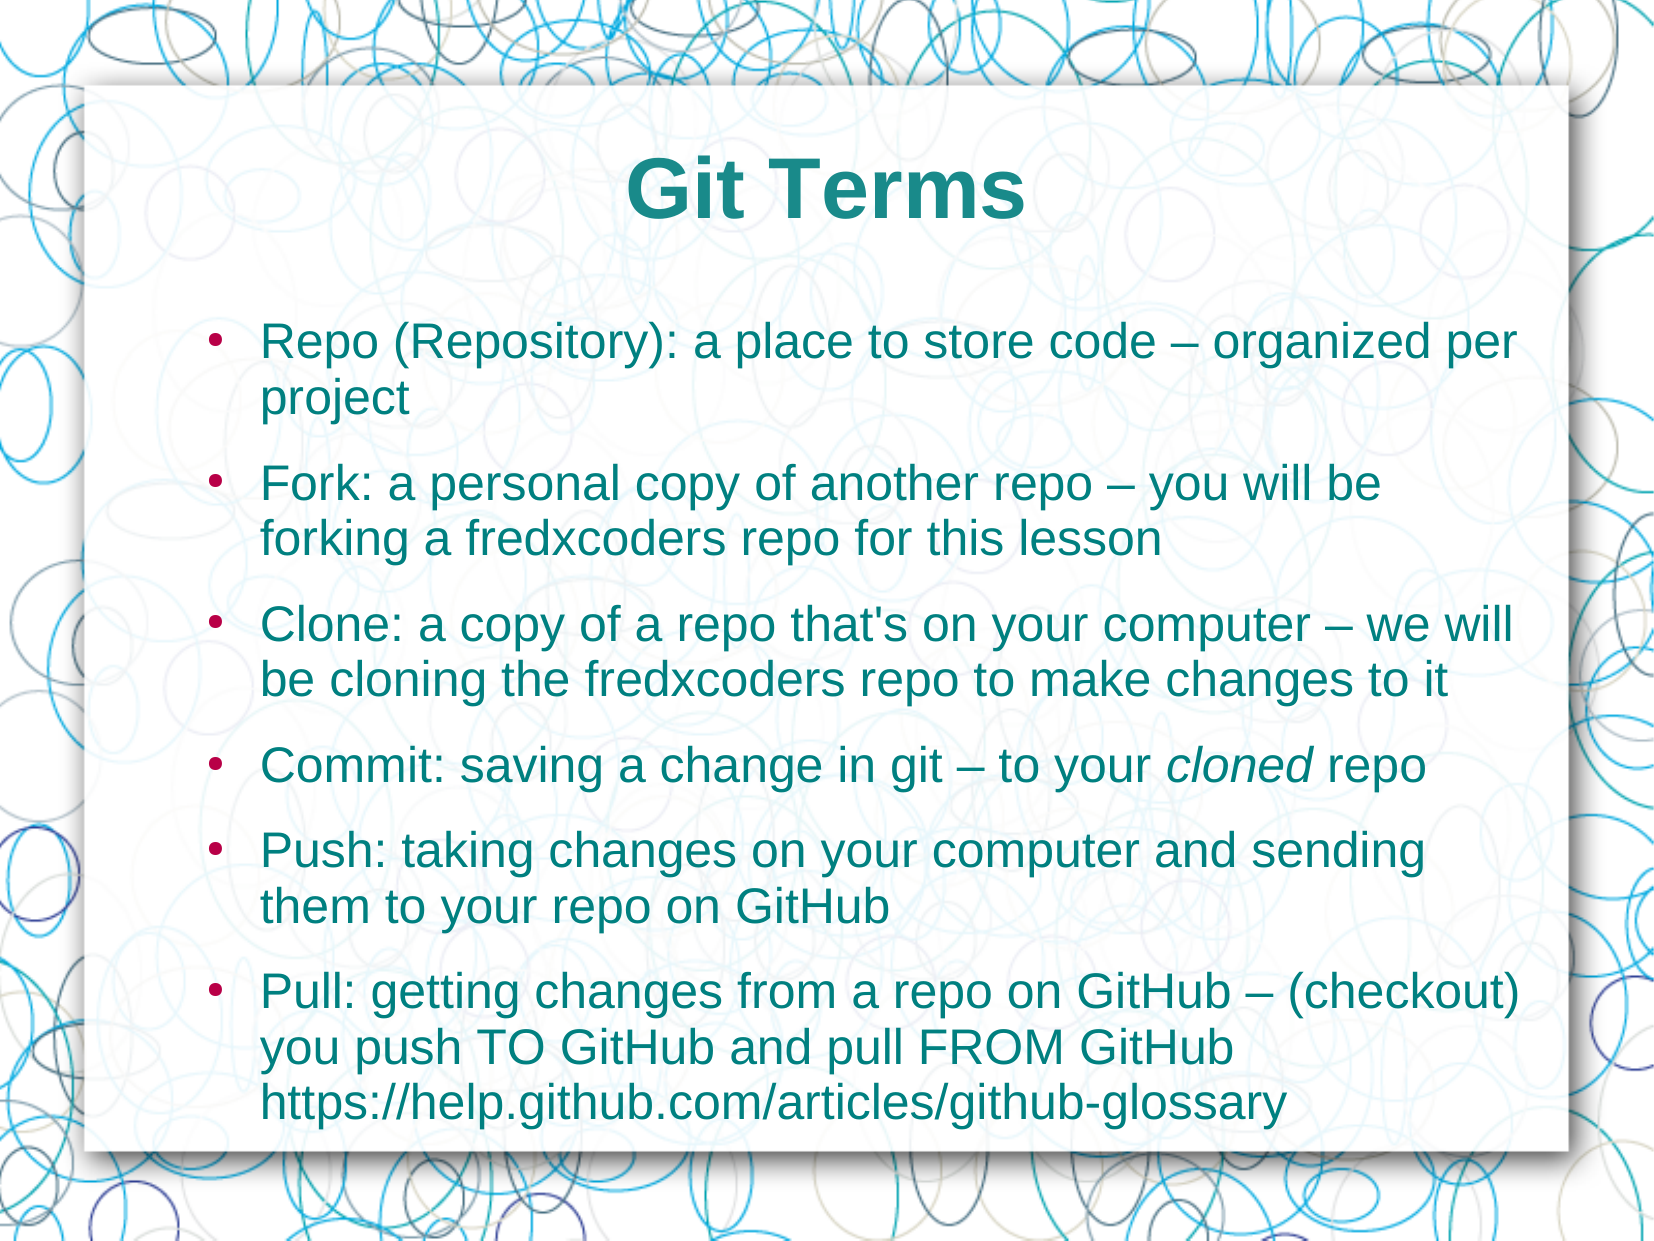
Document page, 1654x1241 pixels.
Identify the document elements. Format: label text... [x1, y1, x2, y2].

title Git Terms [82, 84, 1571, 292]
picture [0, 0, 1654, 1241]
list Repo (Repository): a place to store code – organized per project Fork: a personal copy of another repo – you will be forking a fredxcoders repo for this lesson Clone: a copy of a repo that's on your computer – we will be cloning the fredxcoders repo to make changes to it Commit: saving a change in git – to your cloned repo Push: taking changes on your computer and sending them to your repo on GitHub Pull: getting changes from a repo on GitHub – (checkout) you push TO GitHub and pull FROM GitHub https://help.github.com/articles/github-glossary [118, 313, 1536, 1131]
